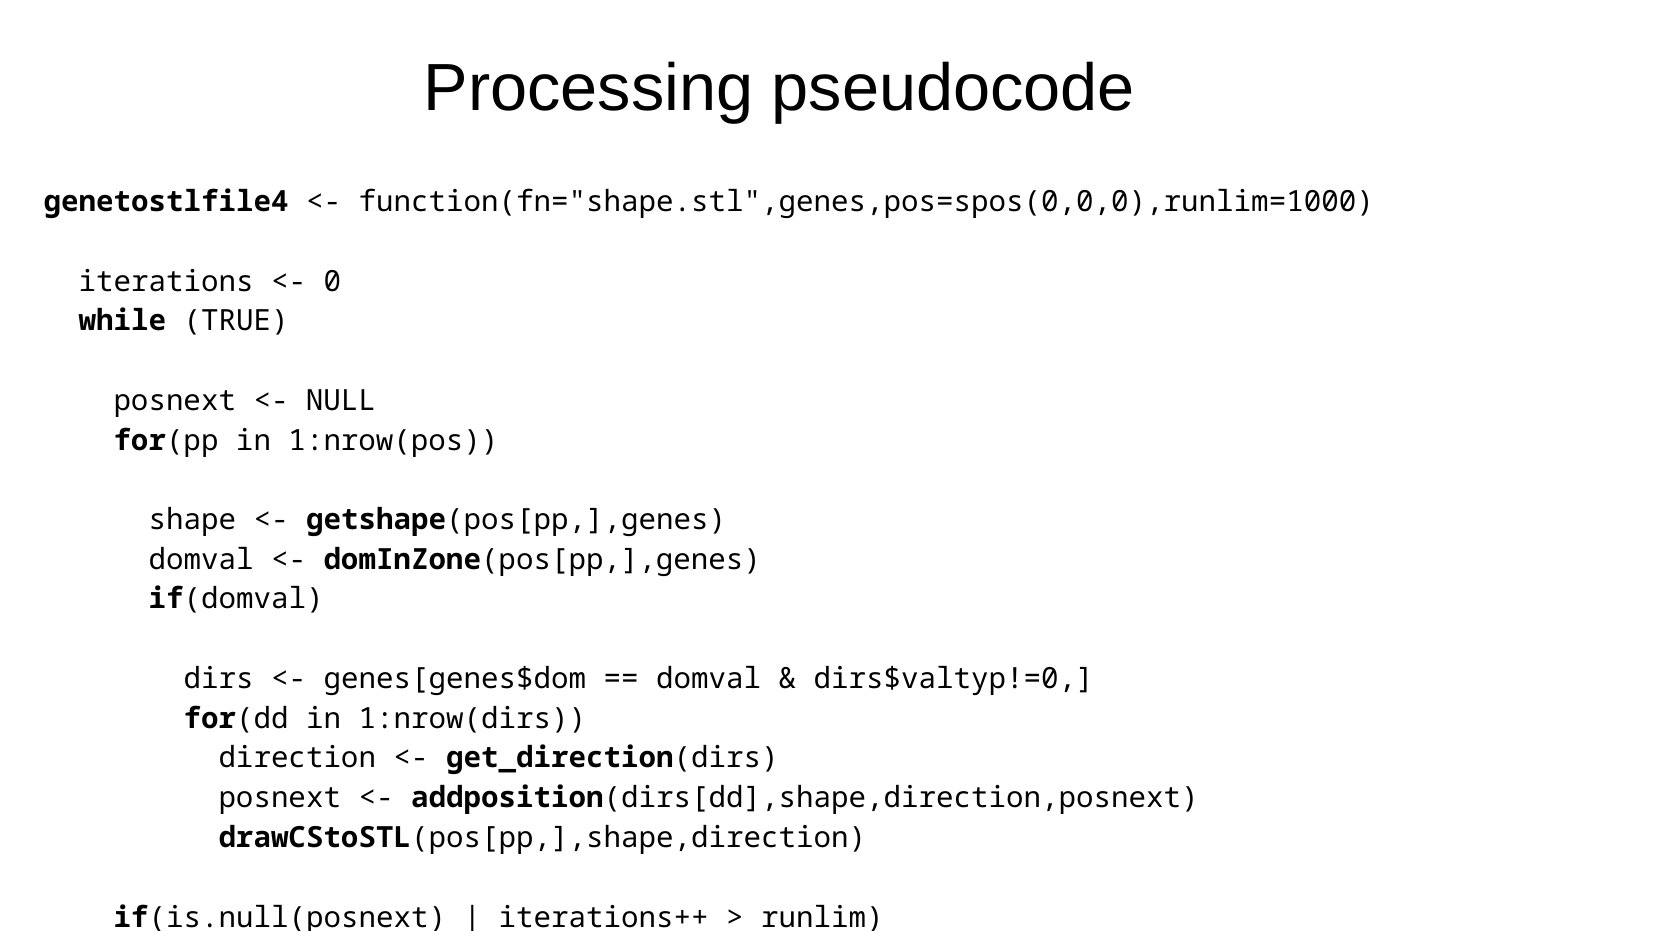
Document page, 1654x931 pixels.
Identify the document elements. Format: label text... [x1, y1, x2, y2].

title Processing pseudocode [35, 10, 1524, 166]
text_box genetostlfile4 <- function(fn="shape.stl",genes,pos=spos(0,0,0),runlim=1000) iterations <- 0 while (TRUE) posnext <- NULL for(pp in 1:nrow(pos)) shape <- getshape(pos[pp,],genes) domval <- domInZone(pos[pp,],genes) if(domval) dirs <- genes[genes$dom == domval & dirs$valtyp!=0,] for(dd in 1:nrow(dirs)) direction <- get_direction(dirs) posnext <- addposition(dirs[dd],shape,direction,posnext) drawCStoSTL(pos[pp,],shape,direction) if(is.null(posnext) | iterations++ > runlim) break pos <- posnext [28, 172, 1560, 851]
